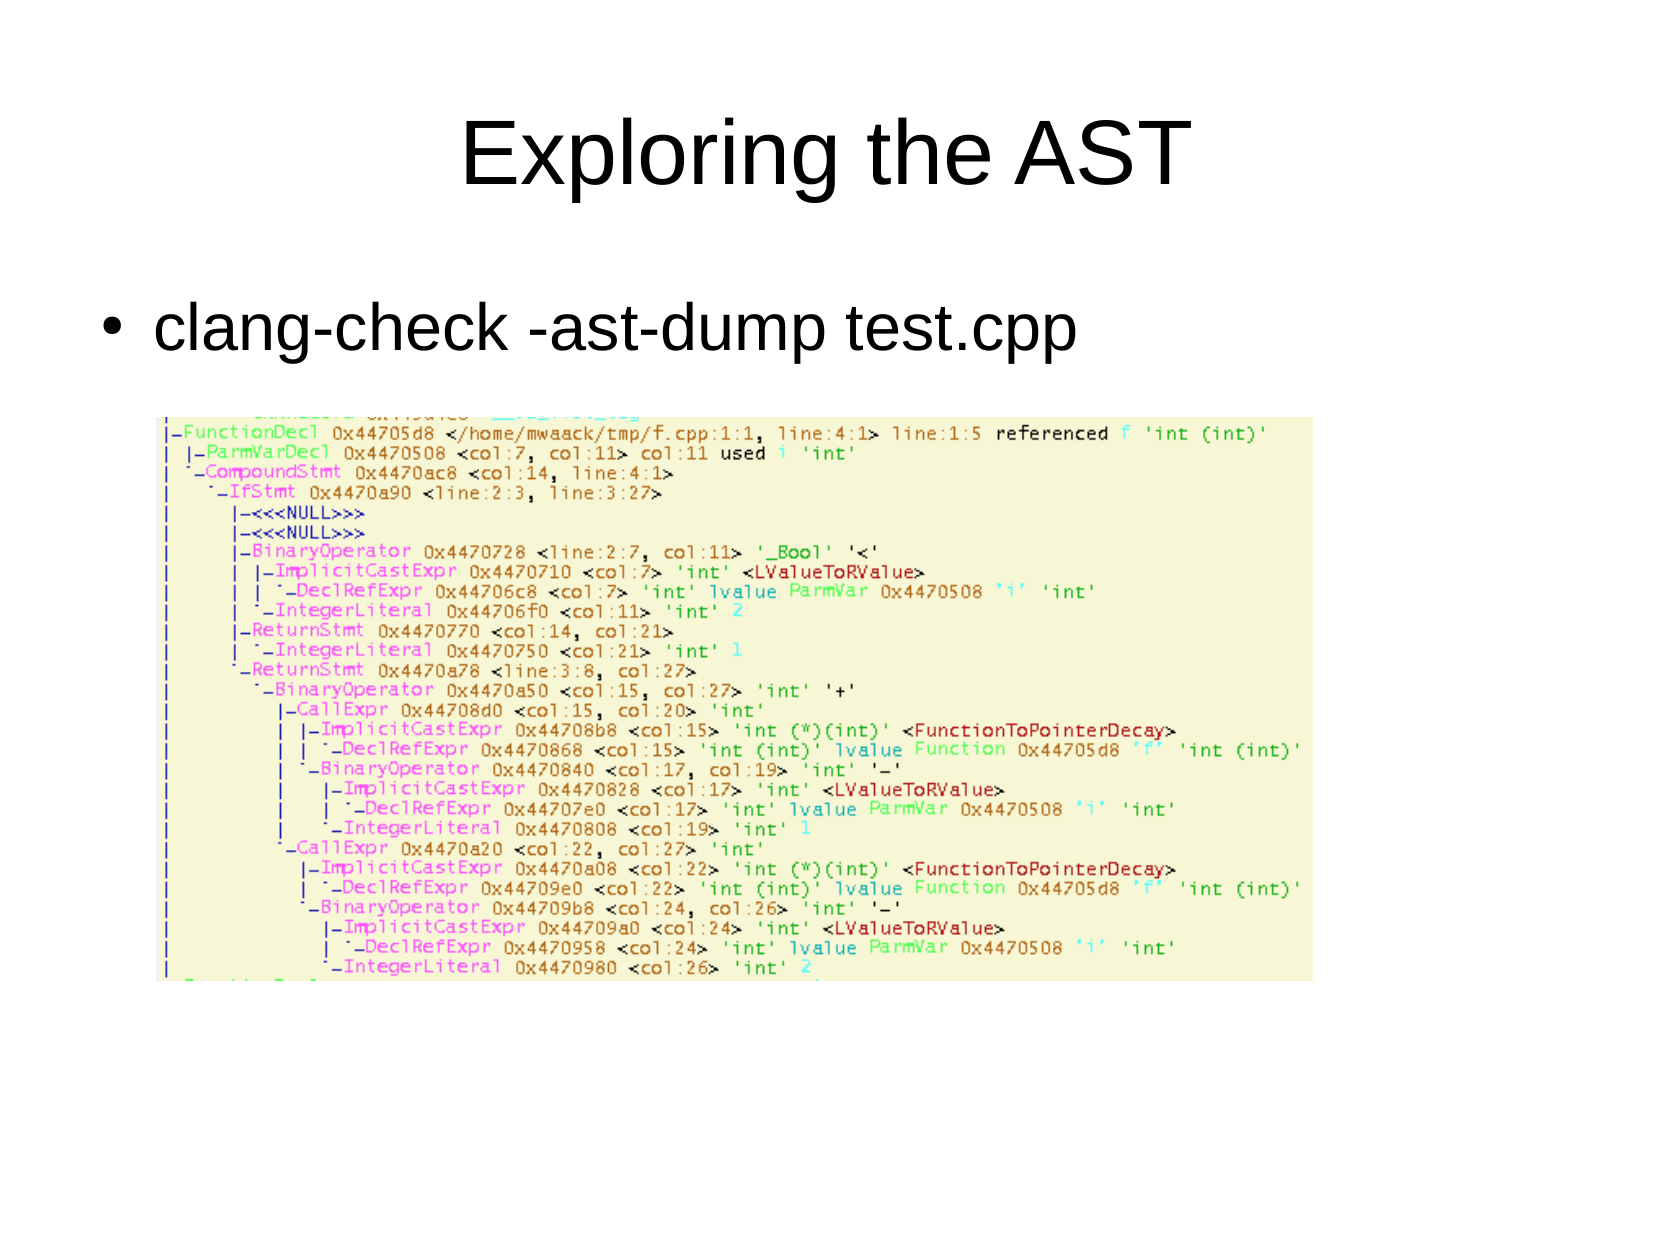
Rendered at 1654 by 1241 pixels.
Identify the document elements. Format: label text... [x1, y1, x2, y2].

picture [156, 417, 1313, 981]
list clang-check -ast-dump test.cpp [82, 290, 1571, 388]
title Exploring the AST [82, 49, 1571, 257]
